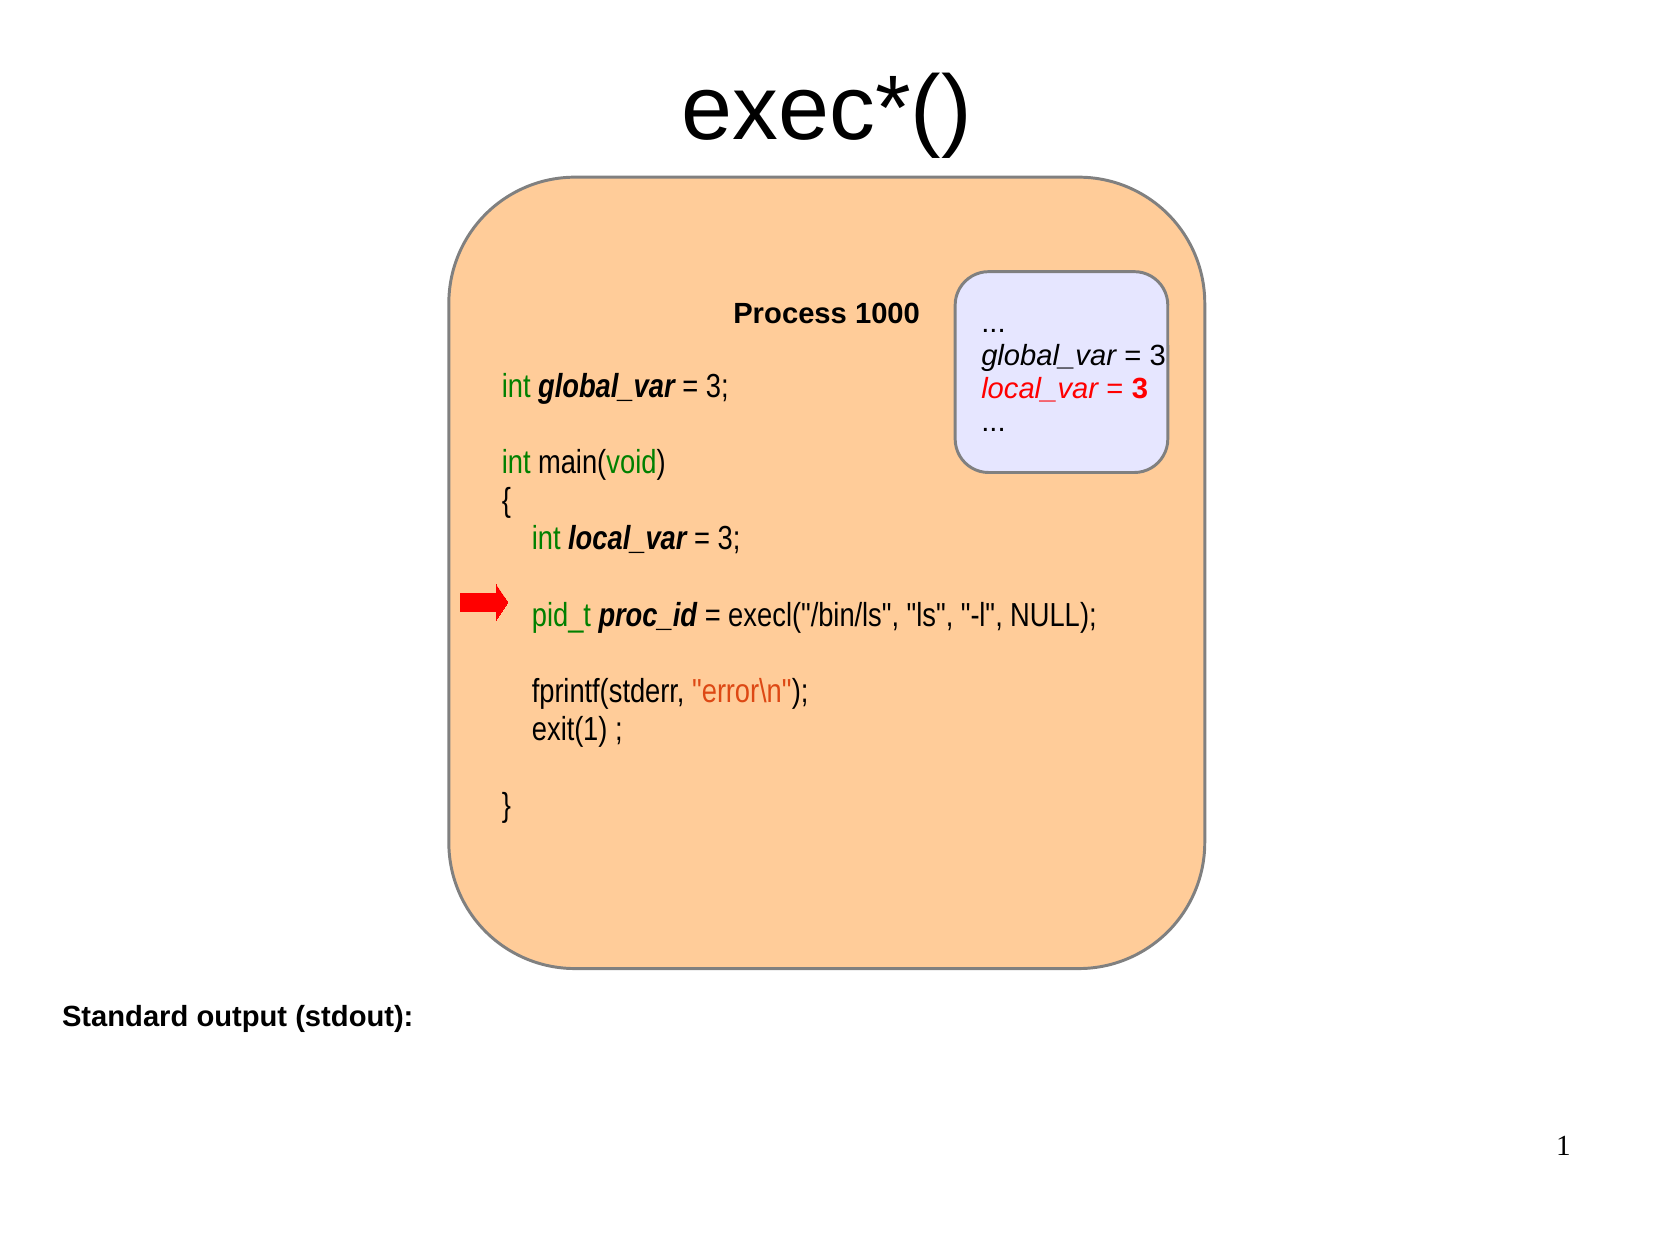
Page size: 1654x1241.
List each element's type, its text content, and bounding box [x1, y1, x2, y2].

text_box Process 1000 int global_var = 3; int main(void) { int local_var = 3; pid_t proc_id = execl("/bin/ls", "ls", "-l", NULL); fprintf(stderr, "error\n"); exit(1) ; } [448, 177, 1205, 969]
title exec*() [82, 49, 1571, 166]
text_box ... global_var = 3 local_var = 3 ... [955, 271, 1168, 473]
text_box Standard output (stdout): [47, 992, 1619, 1193]
text_box [460, 584, 508, 621]
